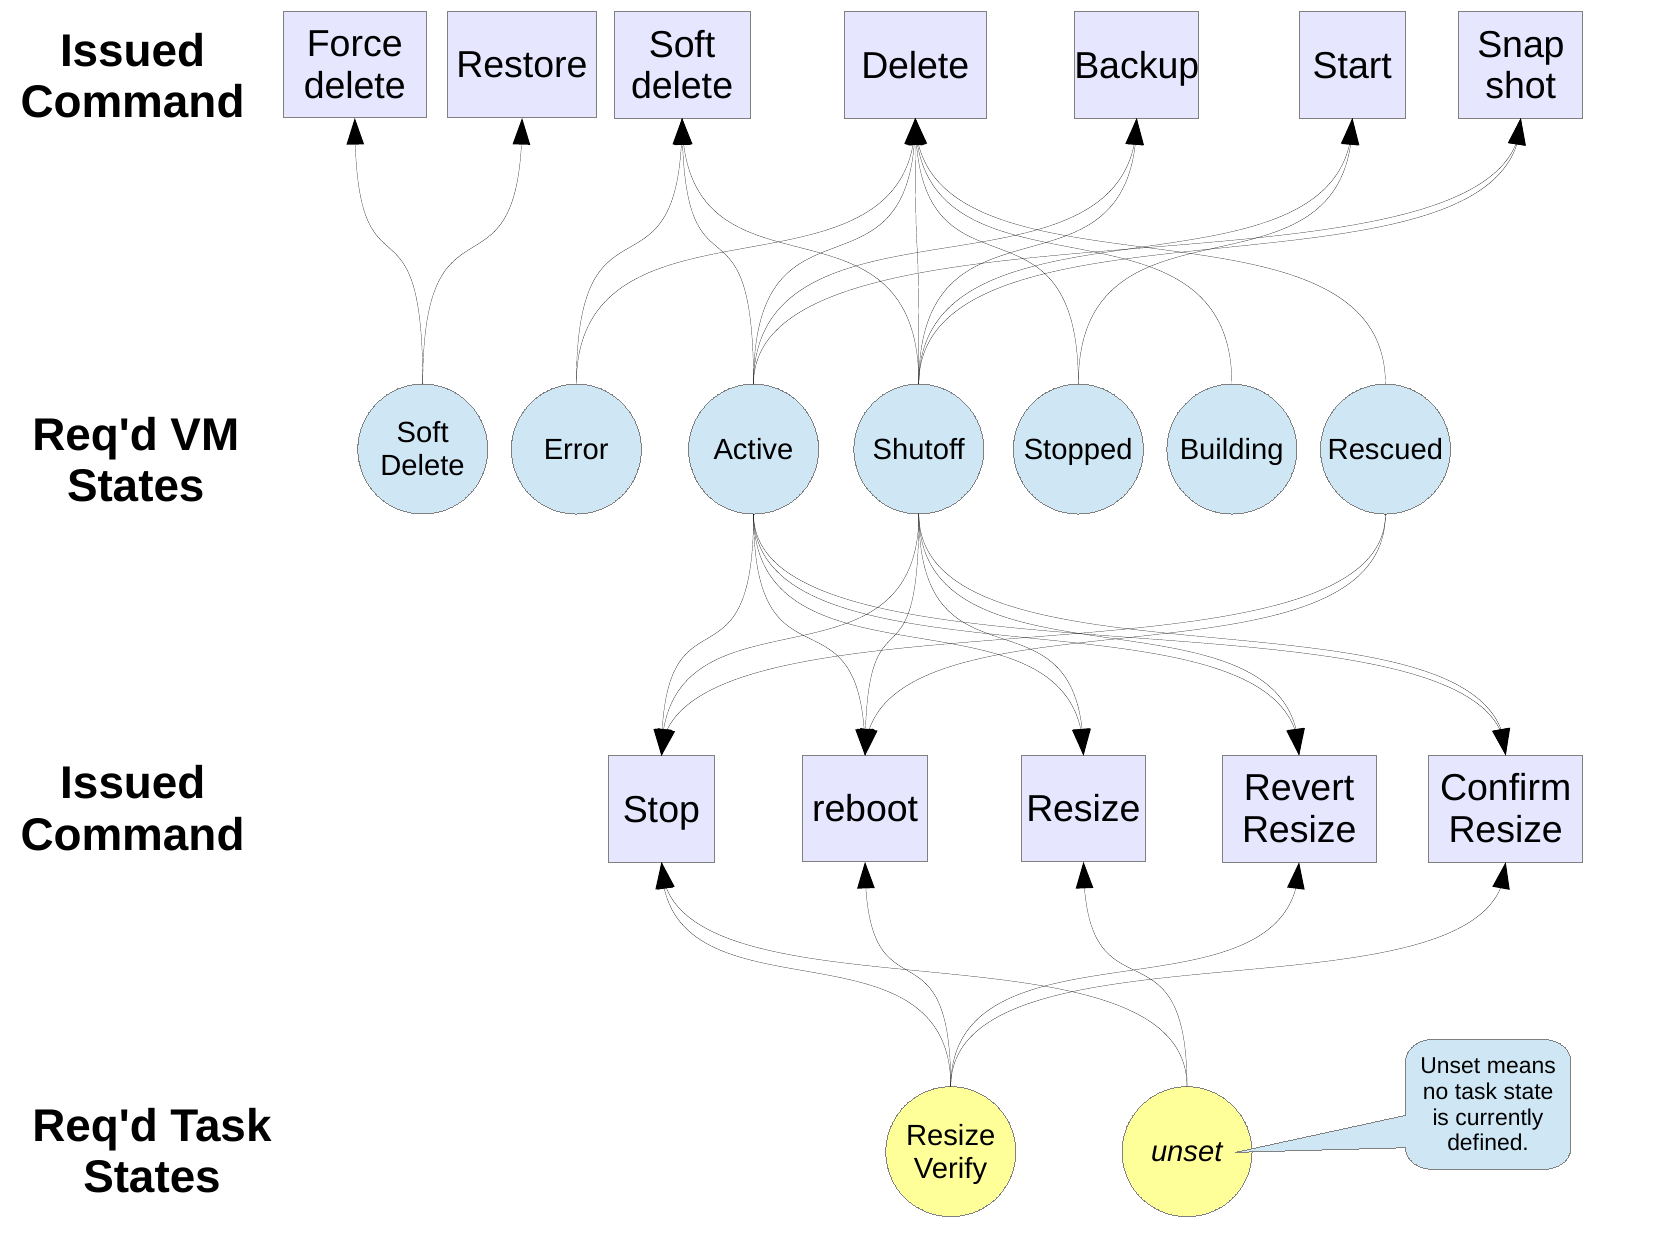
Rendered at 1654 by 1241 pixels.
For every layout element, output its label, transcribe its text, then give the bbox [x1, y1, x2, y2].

text_box Stopped [1013, 384, 1144, 515]
text_box Resize Verify [885, 1086, 1016, 1217]
text_box Stop [608, 755, 715, 863]
text_box Resize [1021, 755, 1146, 862]
text_box Active [688, 384, 819, 515]
text_box unset [1122, 1086, 1253, 1217]
text_box reboot [802, 755, 928, 862]
text_box Snap shot [1458, 11, 1583, 119]
text_box Start [1299, 11, 1406, 119]
text_box Unset means no task state is currently defined. [1235, 1039, 1571, 1170]
text_box Soft Delete [357, 383, 488, 514]
text_box Req'd VM States [17, 401, 255, 521]
text_box Backup [1074, 11, 1199, 119]
text_box Delete [844, 11, 987, 119]
text_box Restore [447, 11, 597, 118]
text_box Issued Command [5, 750, 260, 870]
text_box Soft delete [614, 11, 751, 119]
text_box Error [511, 384, 642, 515]
text_box Building [1166, 384, 1297, 515]
text_box Issued Command [5, 17, 260, 138]
text_box Revert Resize [1222, 755, 1377, 863]
text_box Shutoff [853, 383, 984, 514]
text_box Rescued [1320, 384, 1451, 515]
text_box Confirm Resize [1428, 755, 1583, 863]
text_box Force delete [283, 11, 427, 118]
text_box Req'd Task States [17, 1092, 287, 1212]
